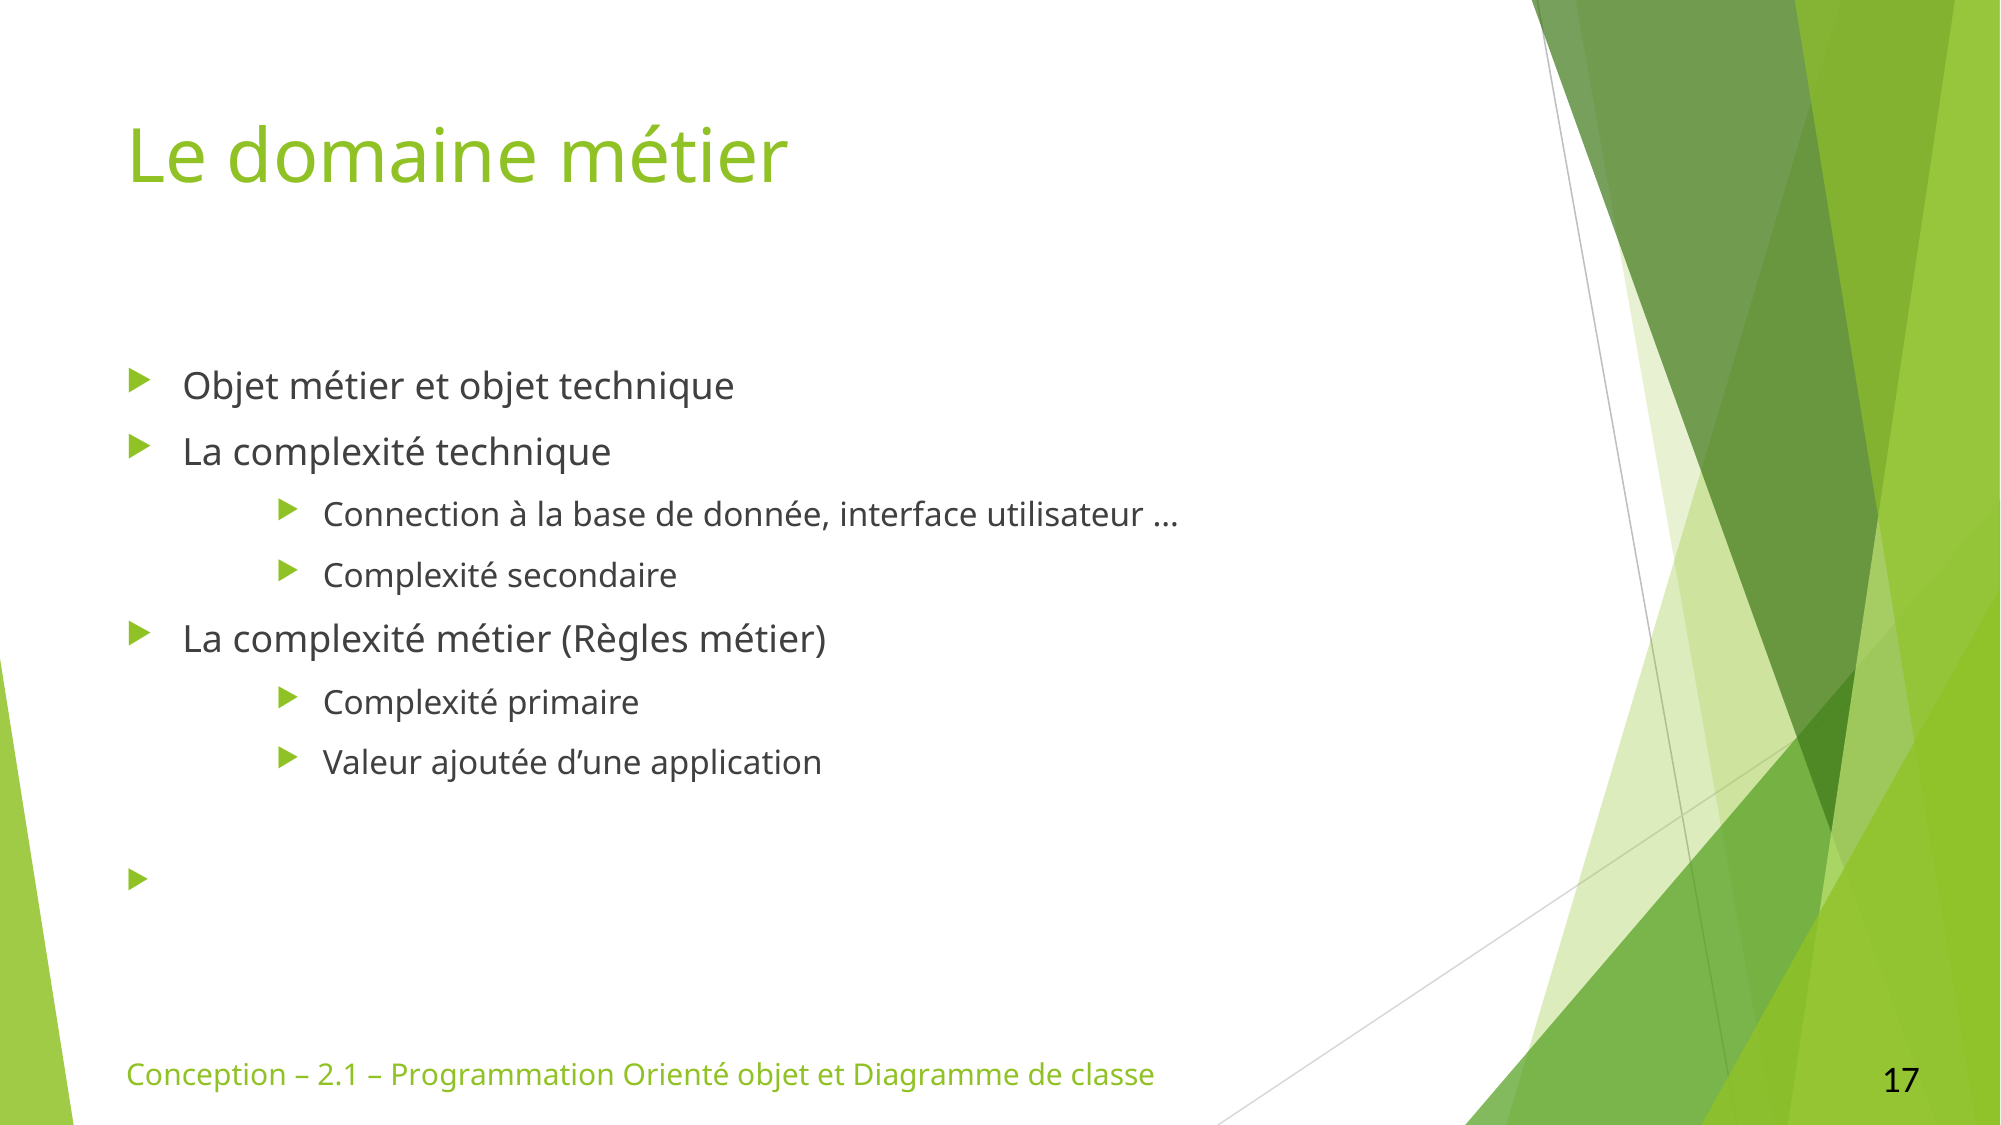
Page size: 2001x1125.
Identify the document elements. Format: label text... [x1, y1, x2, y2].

text_box [1866, 1047, 1979, 1108]
list Objet métier et objet technique La complexité technique Connection à la base de donnée, interface utilisateur … Complexité secondaire La complexité métier (Règles métier) Complexité primaire Valeur ajoutée d’une application [111, 354, 1522, 992]
text_box Conception – 2.1 – Programmation Orienté objet et Diagramme de classe [111, 1047, 1210, 1109]
title Le domaine métier [111, 99, 1522, 317]
